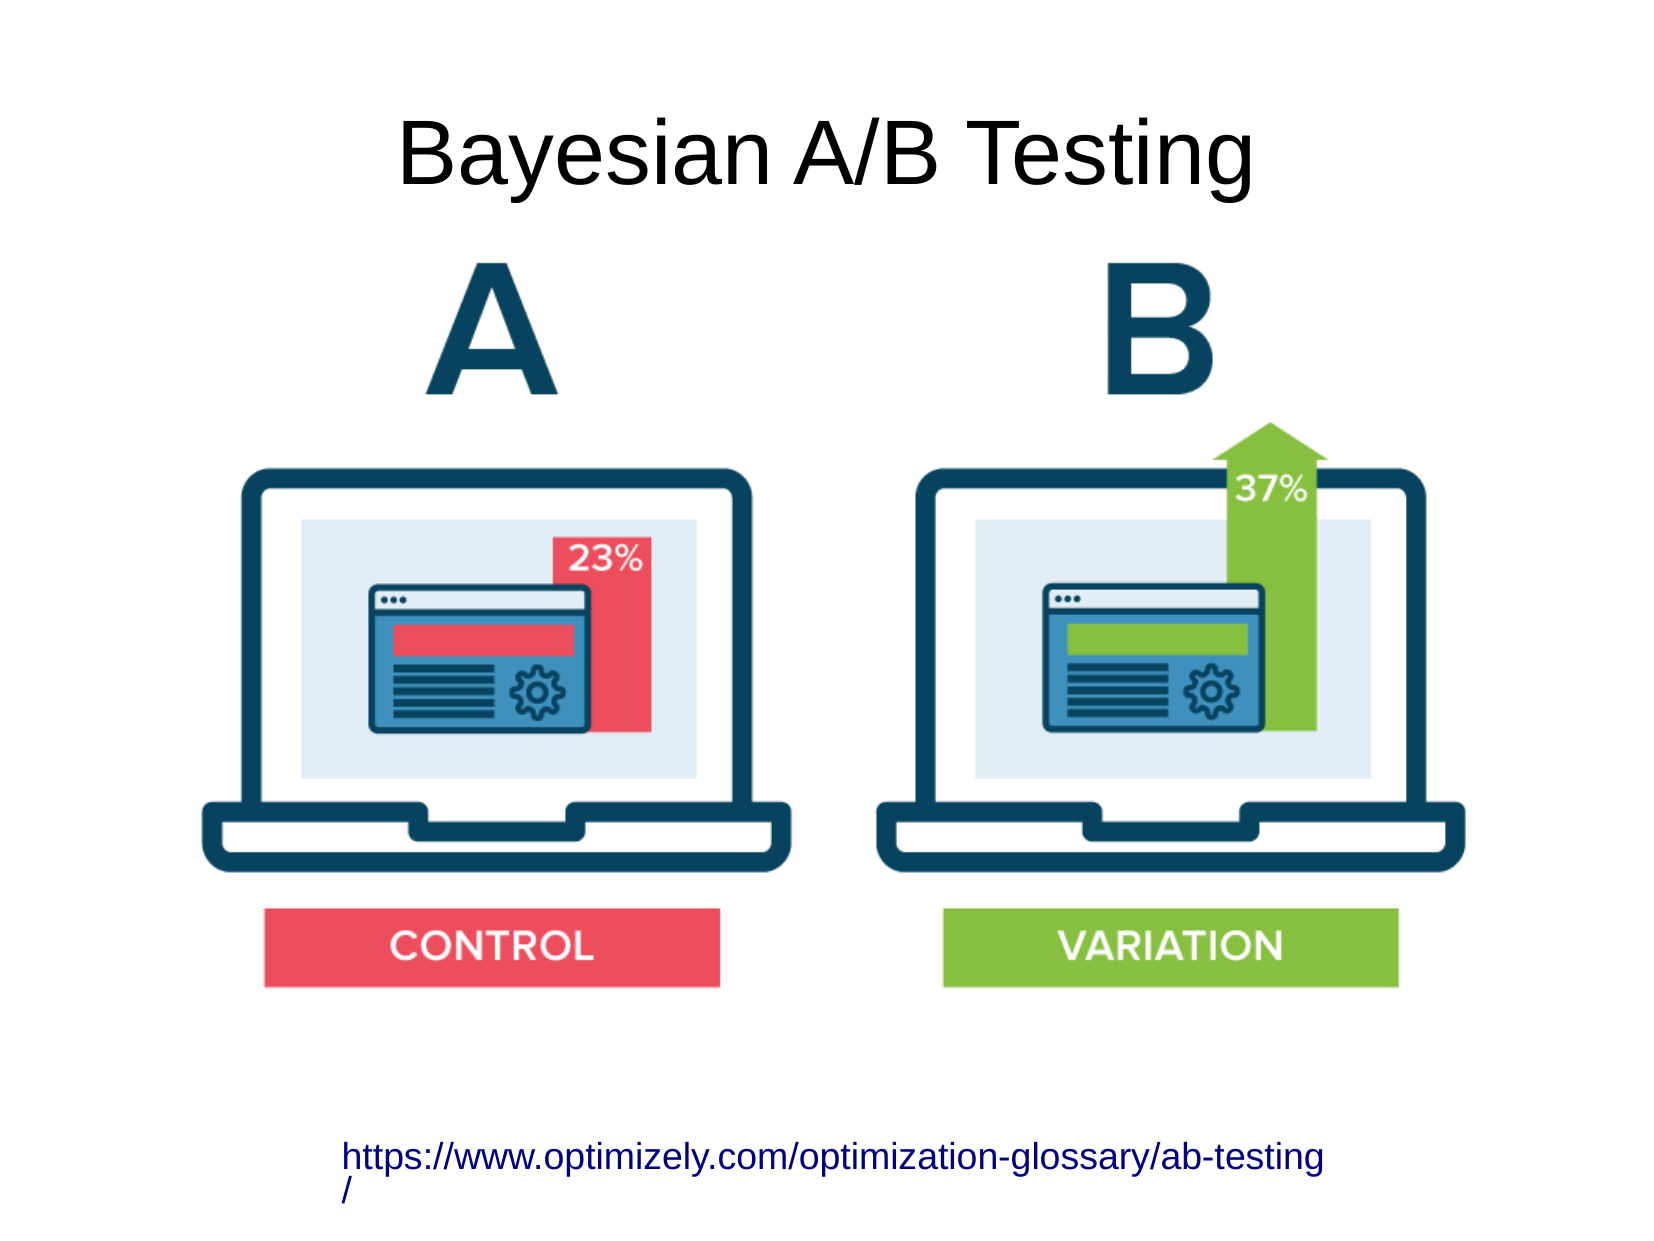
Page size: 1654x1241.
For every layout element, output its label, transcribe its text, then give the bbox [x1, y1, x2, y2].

title Bayesian A/B Testing [82, 49, 1571, 257]
text_box https://www.optimizely.com/optimization-glossary/ab-testing/ [326, 1128, 1351, 1186]
picture [189, 243, 1480, 1005]
